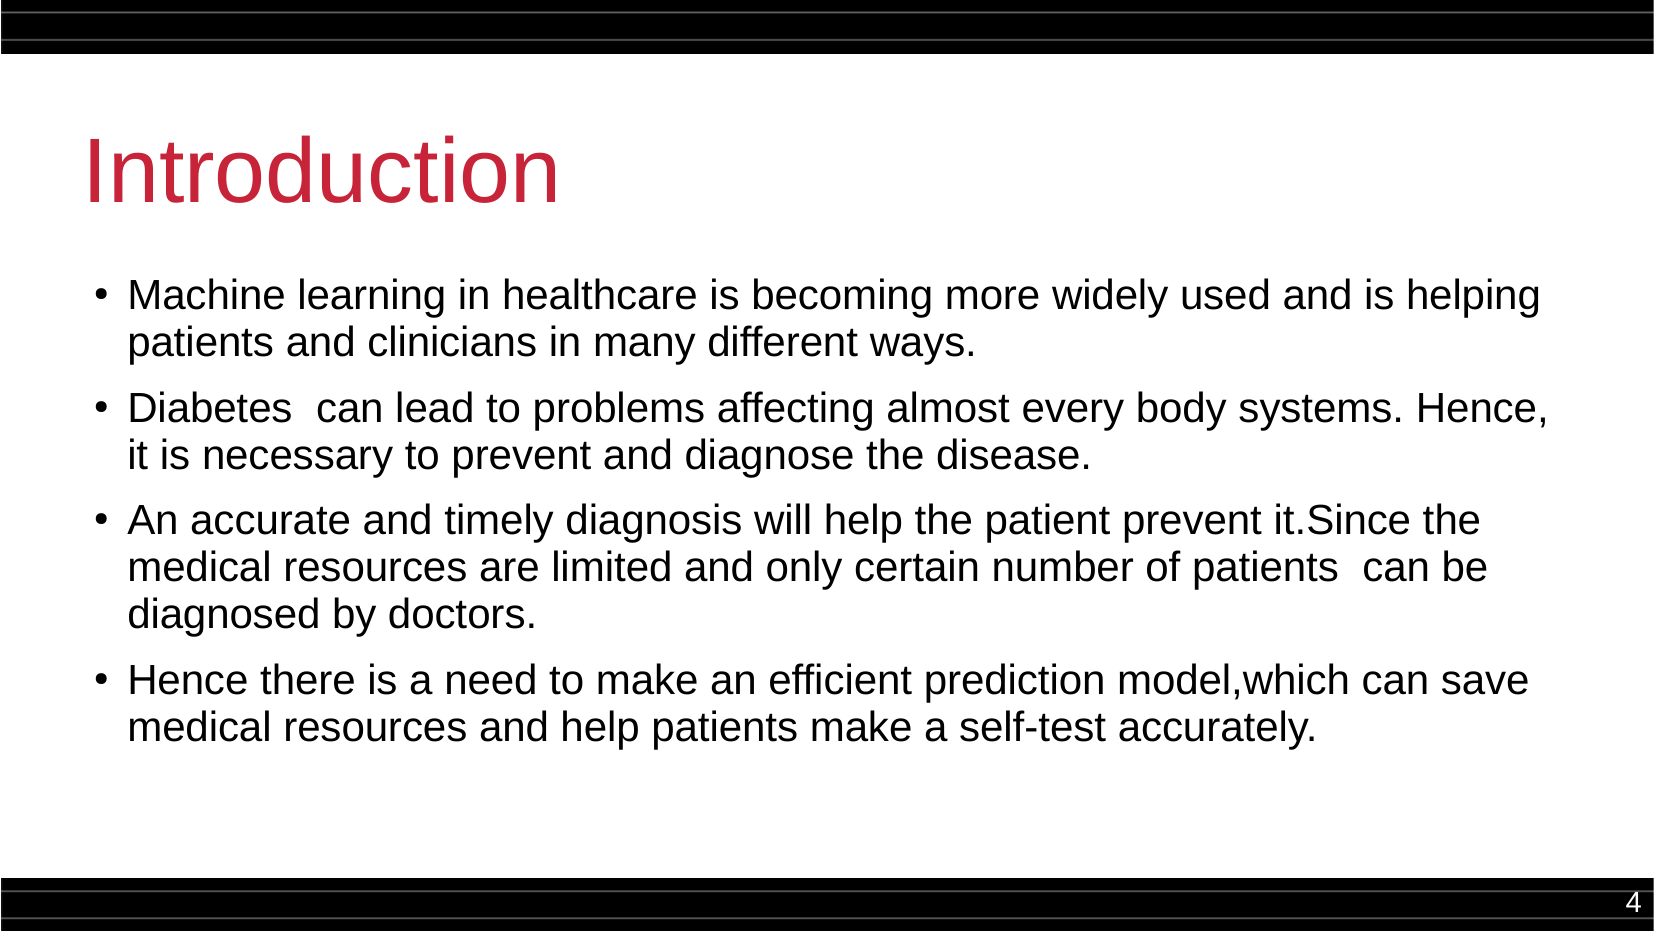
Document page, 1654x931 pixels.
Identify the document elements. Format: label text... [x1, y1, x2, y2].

picture [1, 0, 1654, 54]
picture [1, 878, 1654, 931]
title Introduction [82, 92, 1571, 249]
list Machine learning in healthcare is becoming more widely used and is helping patients and clinicians in many different ways. Diabetes can lead to problems affecting almost every body systems. Hence, it is necessary to prevent and diagnose the disease. An accurate and timely diagnosis will help the patient prevent it.Since the medical resources are limited and only certain number of patients can be diagnosed by doctors. Hence there is a need to make an efficient prediction model,which can save medical resources and help patients make a self-test accurately. [82, 271, 1571, 758]
